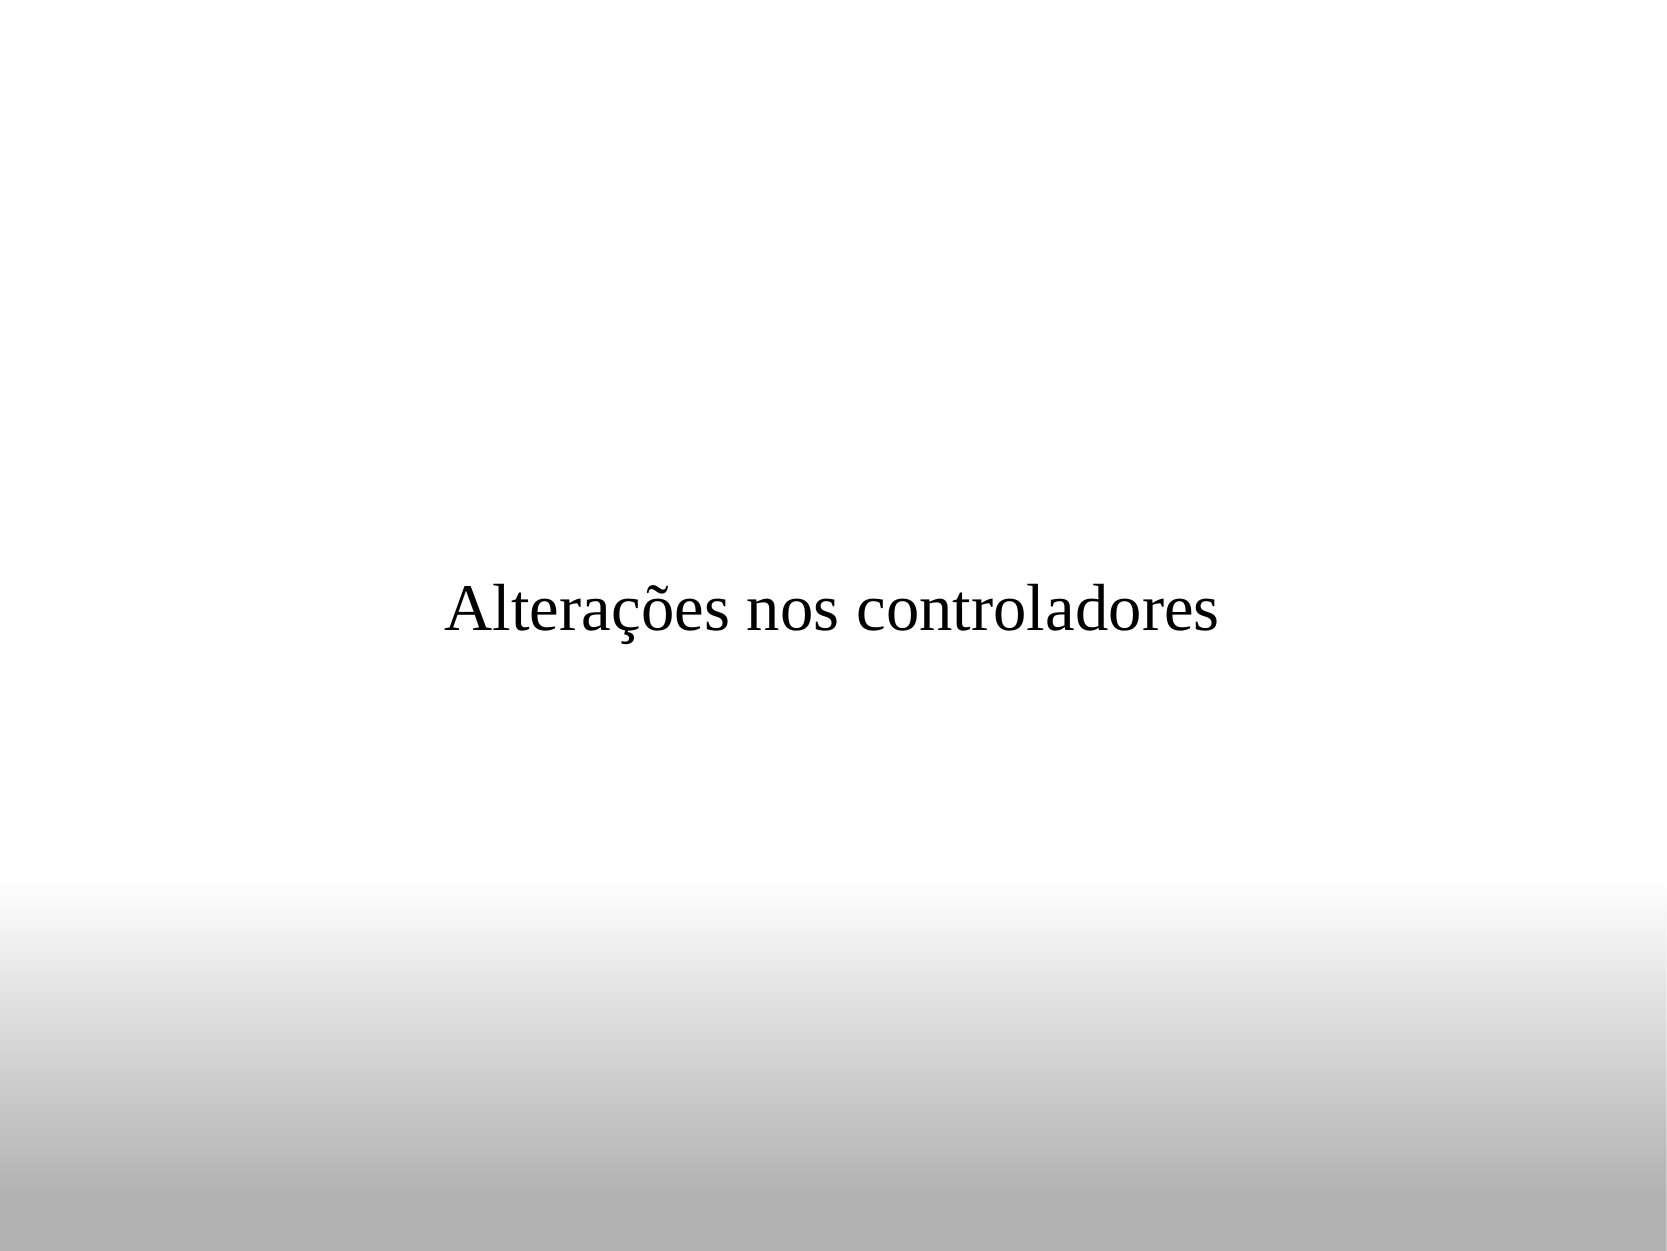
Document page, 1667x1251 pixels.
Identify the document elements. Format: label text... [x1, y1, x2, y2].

picture [0, 0, 1667, 1251]
subtitle Alterações nos controladores [125, 104, 1542, 1104]
